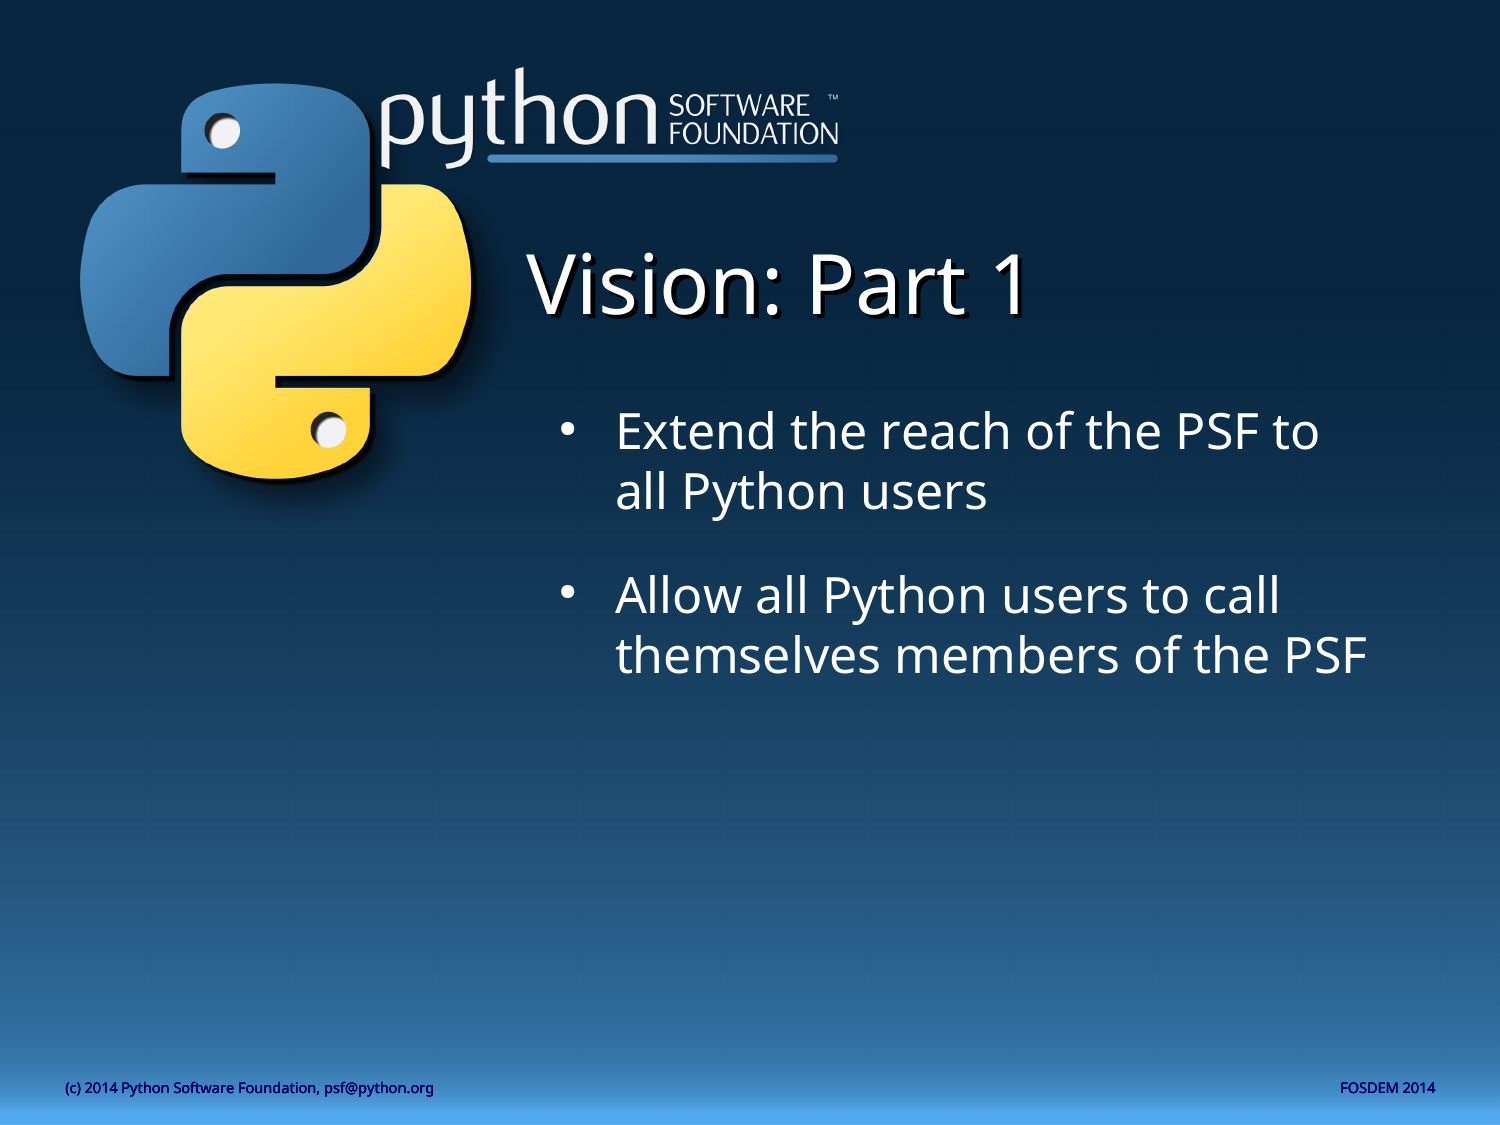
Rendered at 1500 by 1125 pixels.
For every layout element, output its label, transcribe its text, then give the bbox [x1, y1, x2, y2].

text_box (c) 2014 Python Software Foundation, psf@python.org FOSDEM 2014 [65, 1078, 1436, 1099]
picture [0, 0, 1500, 1125]
list Extend the reach of the PSF to all Python users Allow all Python users to call themselves members of the PSF [544, 392, 1388, 1006]
title Vision: Part 1 [512, 185, 1388, 377]
